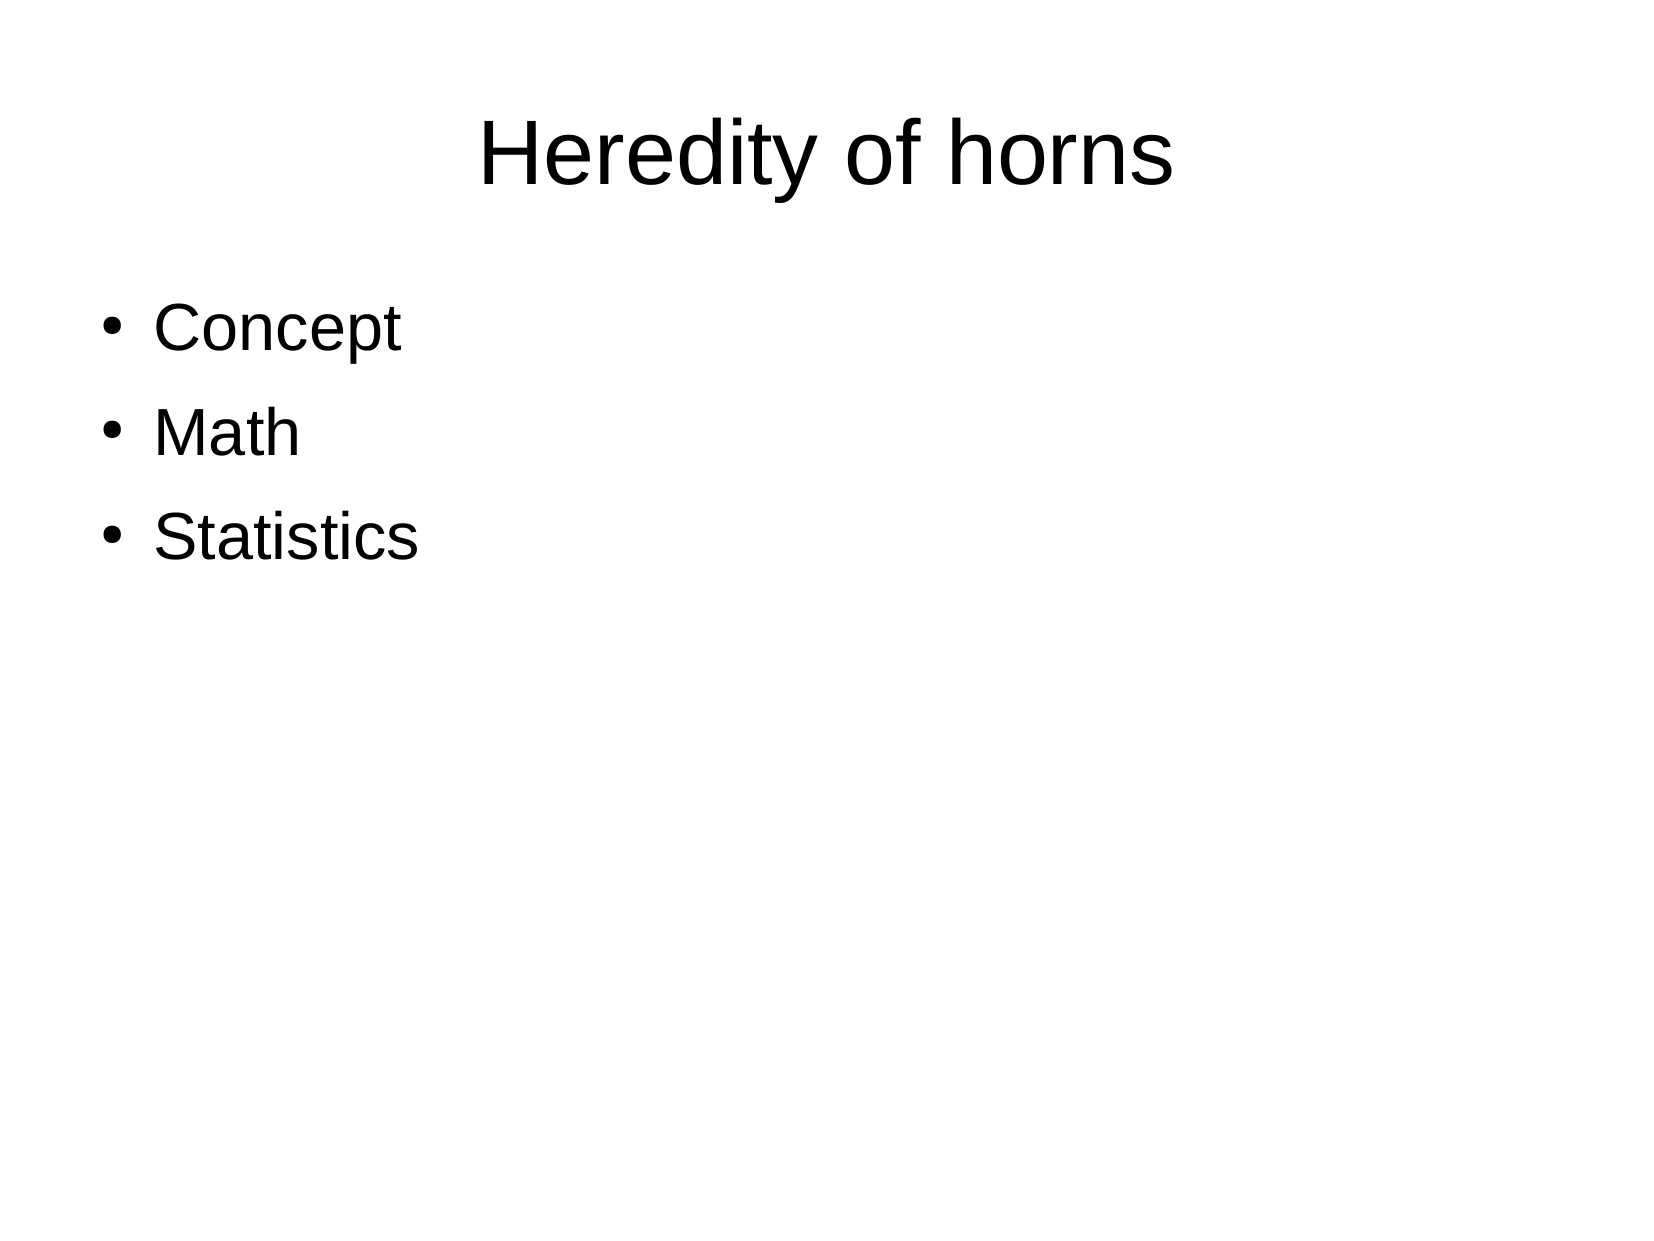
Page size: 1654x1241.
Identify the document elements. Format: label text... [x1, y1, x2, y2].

title Heredity of horns [82, 49, 1571, 257]
list Concept Math Statistics [82, 290, 1571, 1010]
